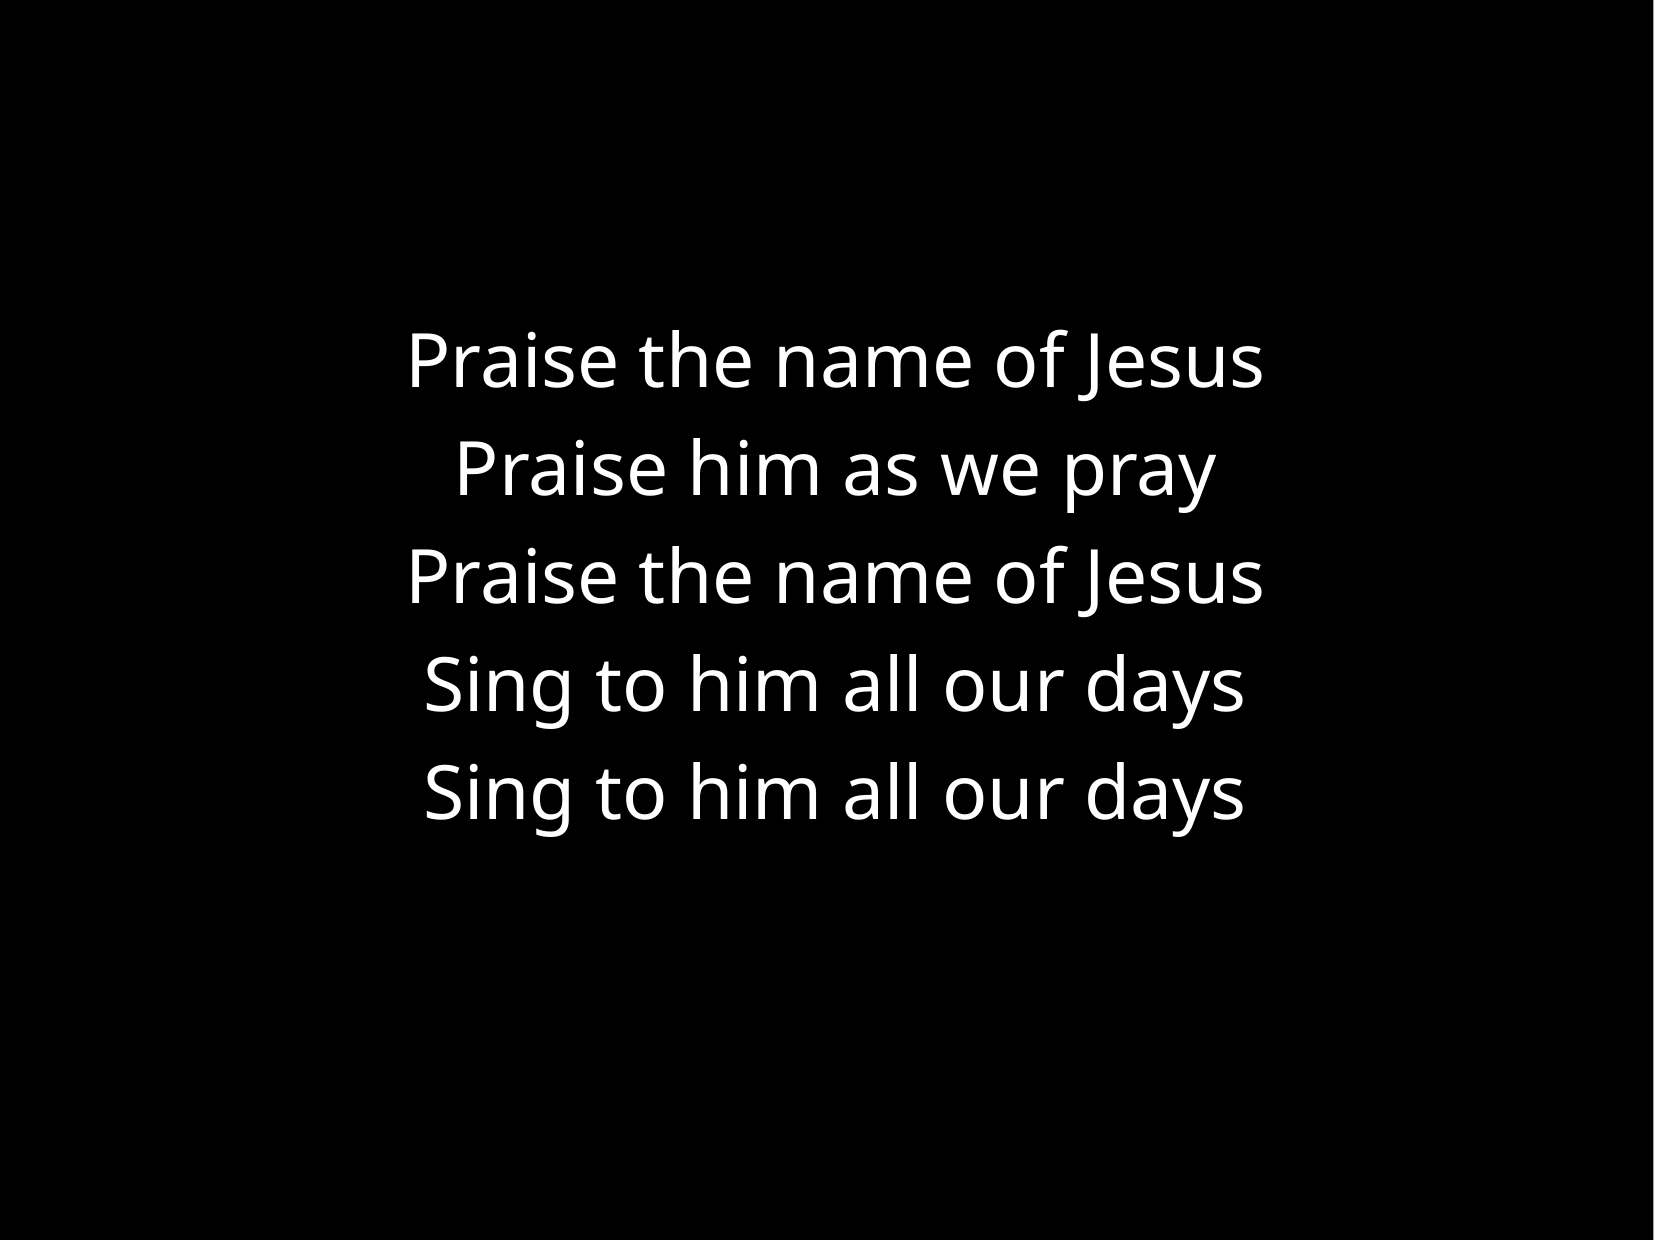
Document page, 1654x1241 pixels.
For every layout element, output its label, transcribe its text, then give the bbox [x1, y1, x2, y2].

list Praise the name of Jesus Praise him as we pray Praise the name of Jesus Sing to him all our days Sing to him all our days [0, 307, 1654, 1027]
